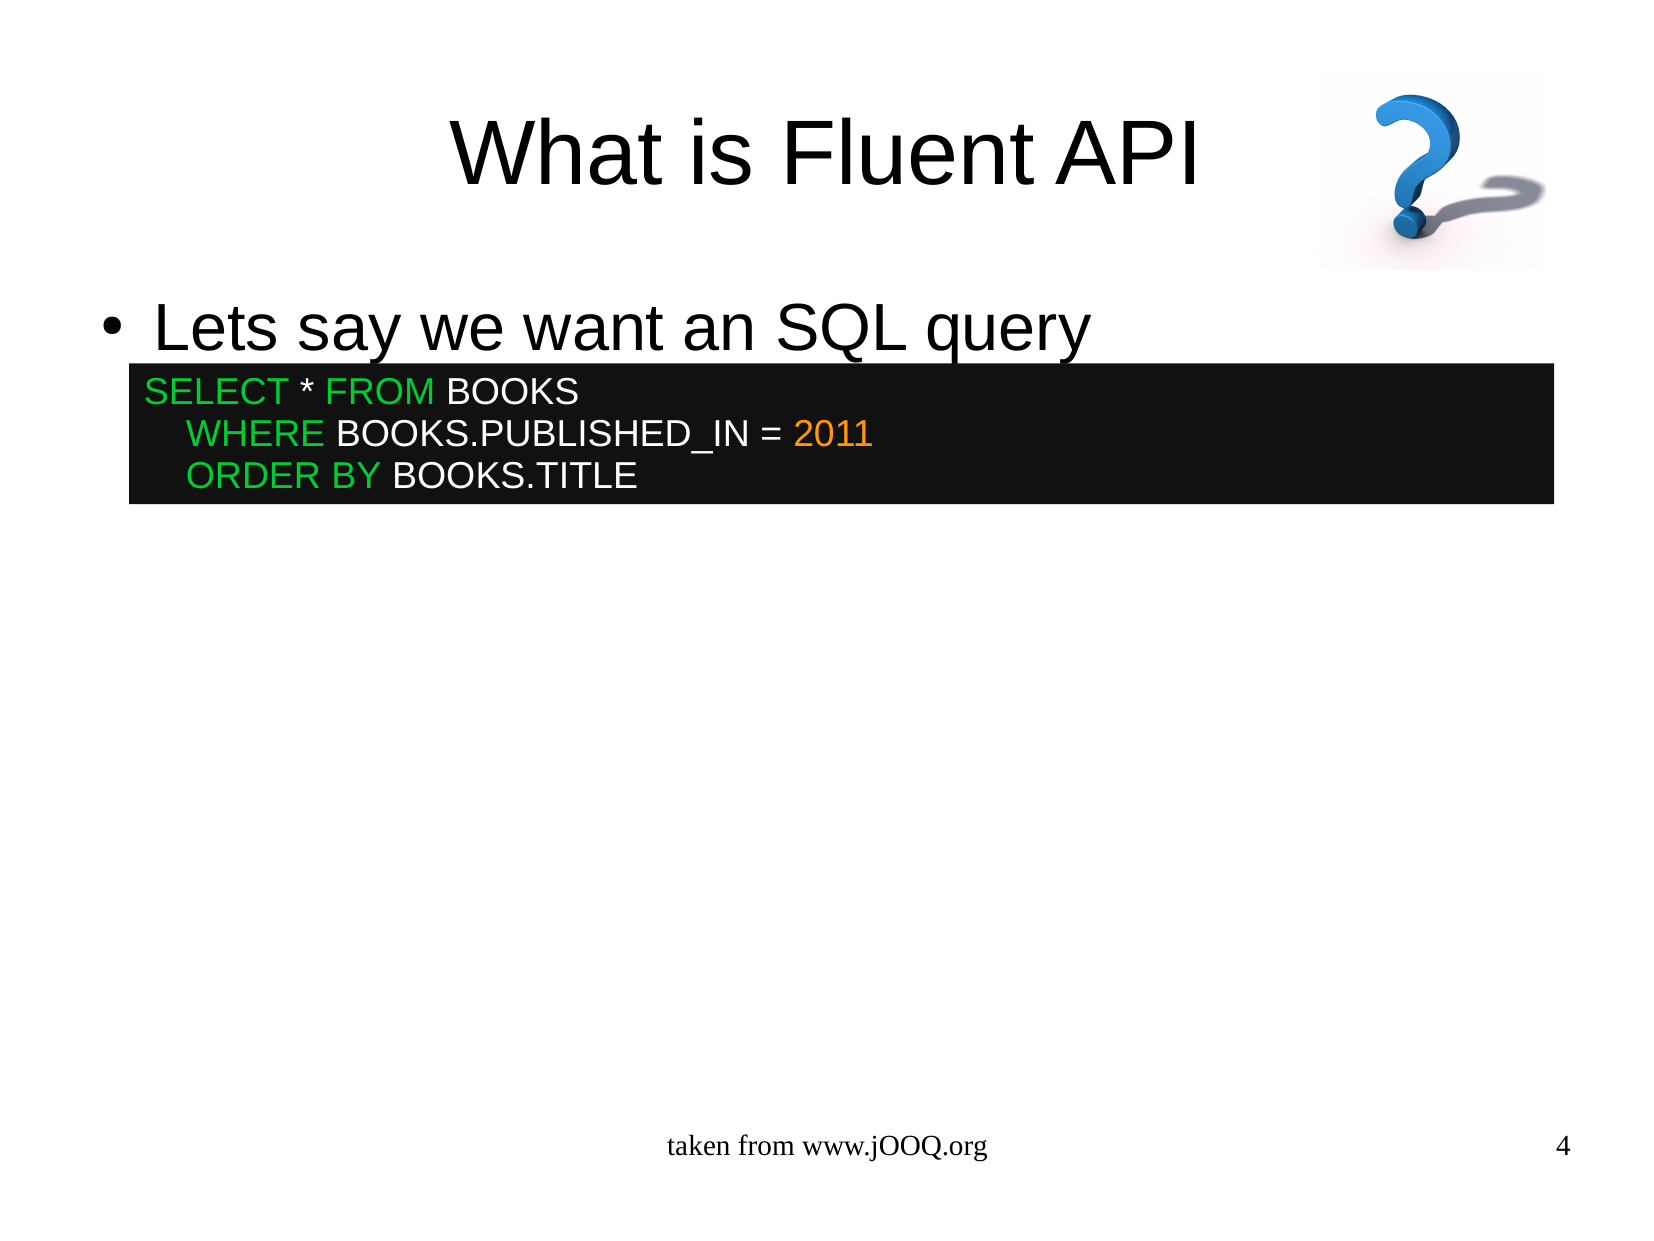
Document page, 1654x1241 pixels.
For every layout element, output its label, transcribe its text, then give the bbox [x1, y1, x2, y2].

text_box SELECT * FROM BOOKS WHERE BOOKS.PUBLISHED_IN = 2011 ORDER BY BOOKS.TITLE [129, 363, 1555, 505]
title What is Fluent API [82, 49, 1571, 257]
picture [1316, 74, 1546, 271]
list Lets say we want an SQL query [82, 290, 1571, 1010]
